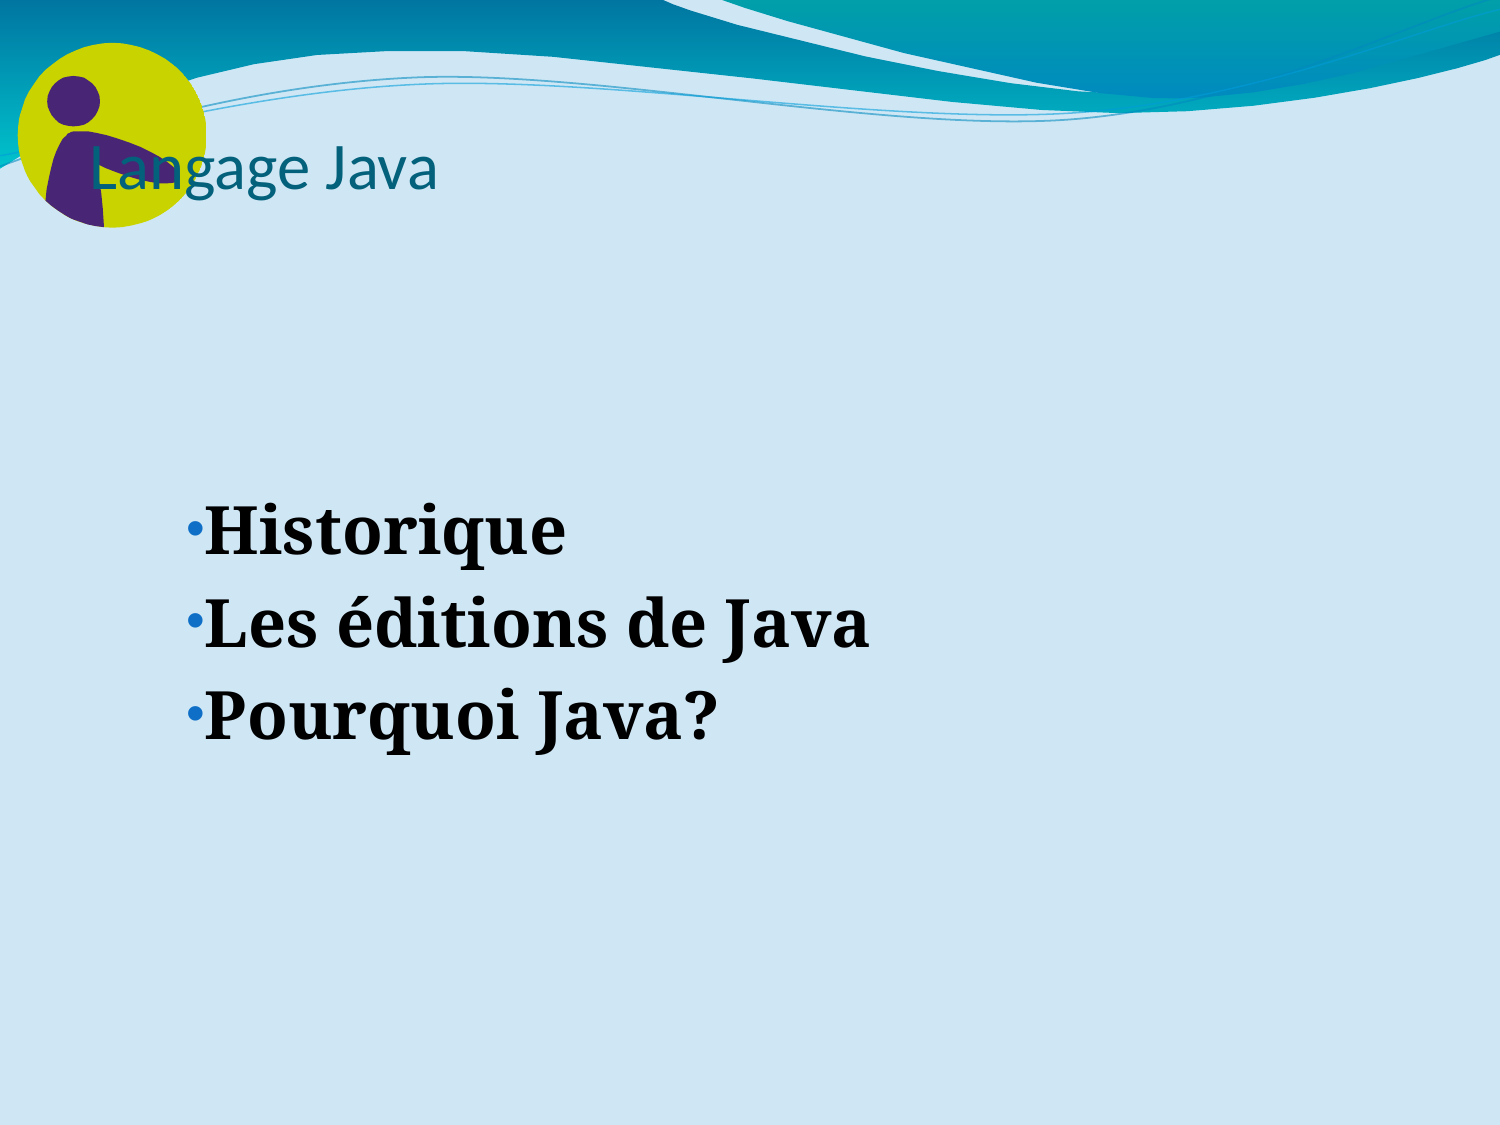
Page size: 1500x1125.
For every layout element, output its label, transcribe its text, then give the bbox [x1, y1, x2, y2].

text_box Historique Les éditions de Java Pourquoi Java? [171, 480, 1500, 762]
title Langage Java [75, 115, 1425, 303]
